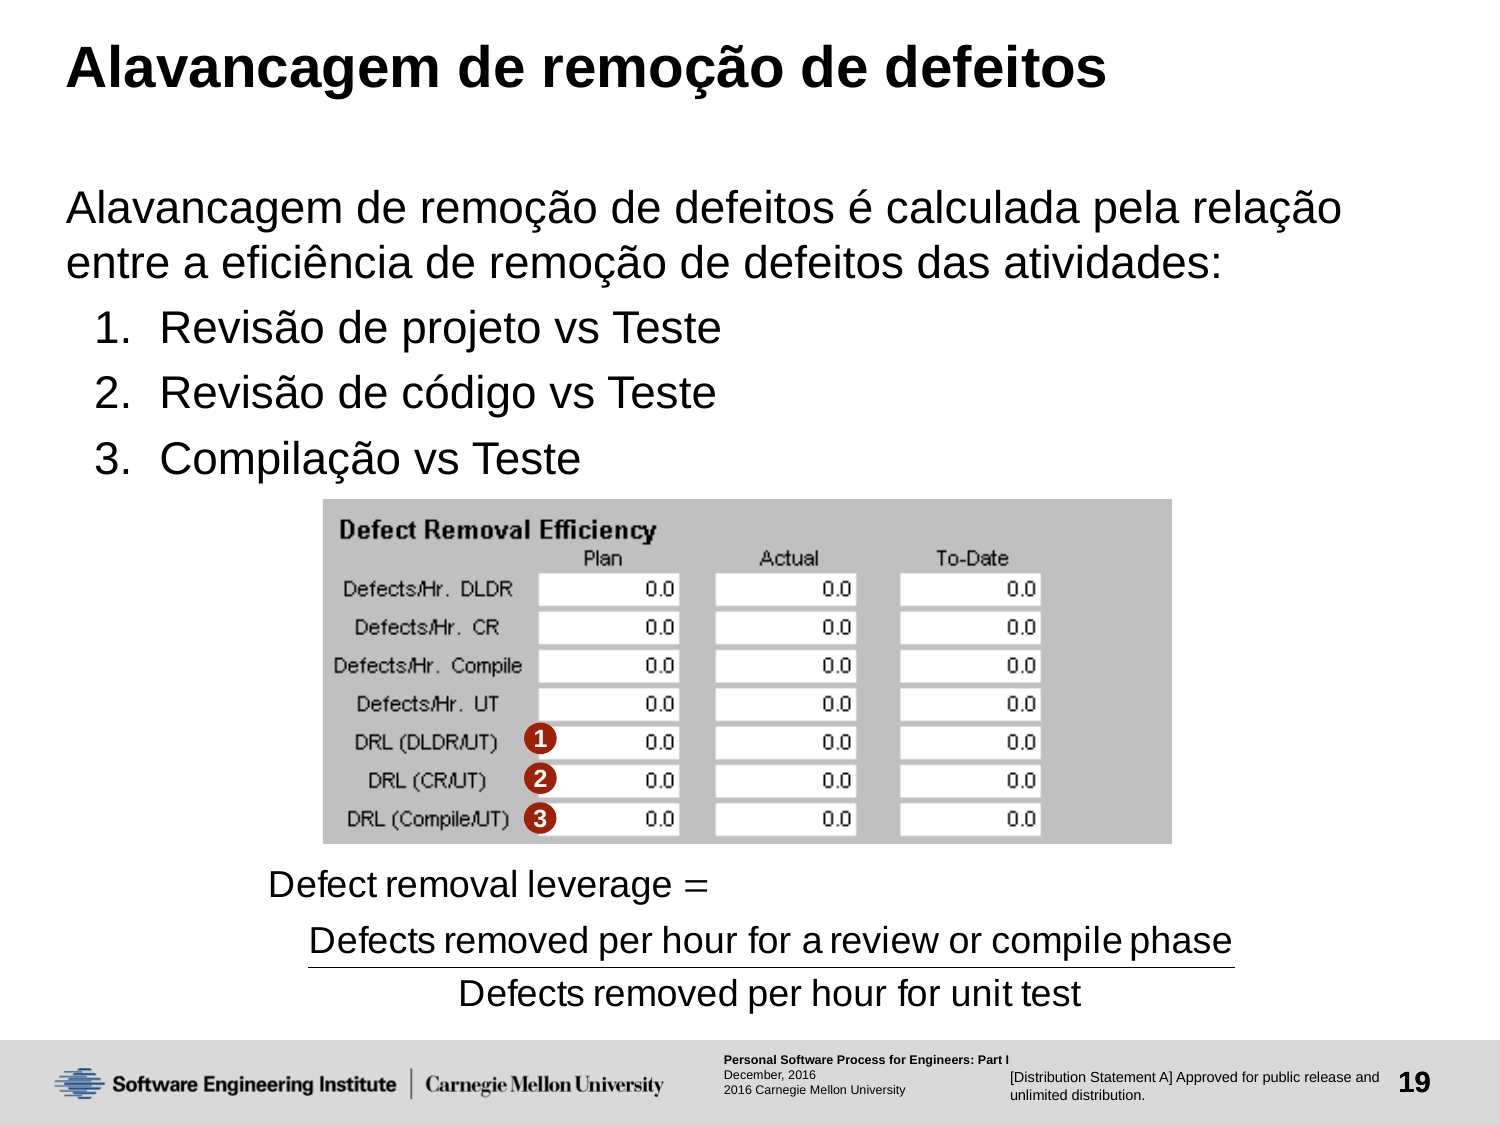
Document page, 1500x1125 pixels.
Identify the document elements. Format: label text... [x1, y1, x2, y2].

picture [322, 499, 1172, 844]
picture [264, 860, 1242, 1023]
list Alavancagem de remoção de defeitos é calculada pela relação entre a eficiência de remoção de defeitos das atividades: Revisão de projeto vs Teste Revisão de código vs Teste Compilação vs Teste [65, 177, 1431, 1000]
title Alavancagem de remoção de defeitos [65, 37, 1313, 148]
picture [46, 1061, 673, 1104]
